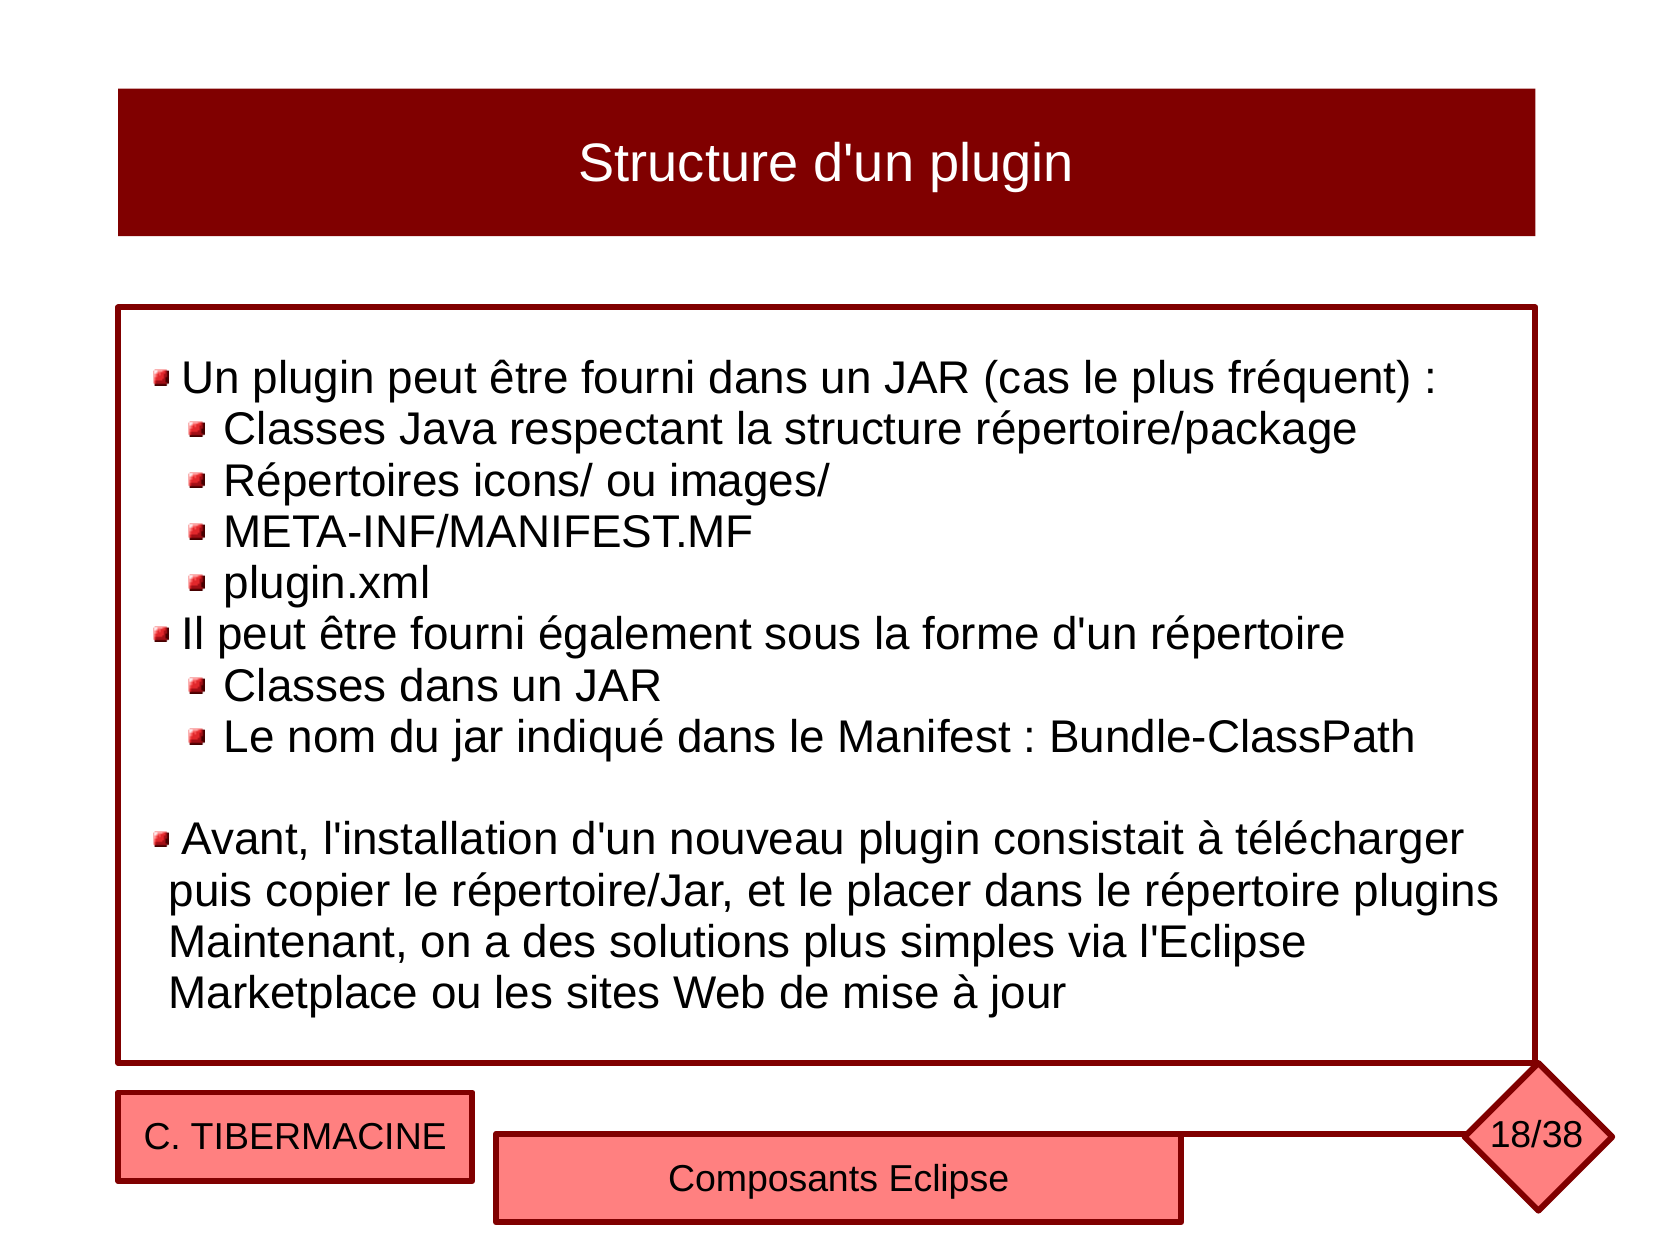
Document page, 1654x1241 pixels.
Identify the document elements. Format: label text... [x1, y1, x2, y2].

picture [188, 523, 205, 540]
picture [188, 421, 205, 437]
text_box [1464, 1126, 1475, 1148]
picture [153, 831, 169, 847]
picture [188, 472, 205, 488]
picture [188, 728, 205, 745]
picture [188, 677, 205, 694]
picture [153, 369, 169, 386]
text_box [1495, 1062, 1582, 1106]
text_box Un plugin peut être fourni dans un JAR (cas le plus fréquent) : Classes Java respectant la structure répertoire/package Répertoires icons/ ou images/ META-INF/MANIFEST.MF plugin.xml Il peut être fourni également sous la forme d'un répertoire Classes dans un JAR Le nom du jar indiqué dans le Manifest : Bundle-ClassPath Avant, l'installation d'un nouveau plugin consistait à télécharger puis copier le répertoire/Jar, et le placer dans le répertoire plugins Maintenant, on a des solutions plus simples via l'Eclipse Marketplace ou les sites Web de mise à jour [118, 307, 1536, 1063]
picture [153, 626, 169, 642]
text_box Composants Eclipse [496, 1133, 1182, 1223]
text_box Structure d'un plugin [118, 88, 1536, 237]
text_box C. TIBERMACINE [118, 1092, 473, 1182]
picture [188, 574, 205, 591]
text_box <numéro>/38 [1475, 1106, 1654, 1163]
text_box [1490, 1163, 1587, 1211]
